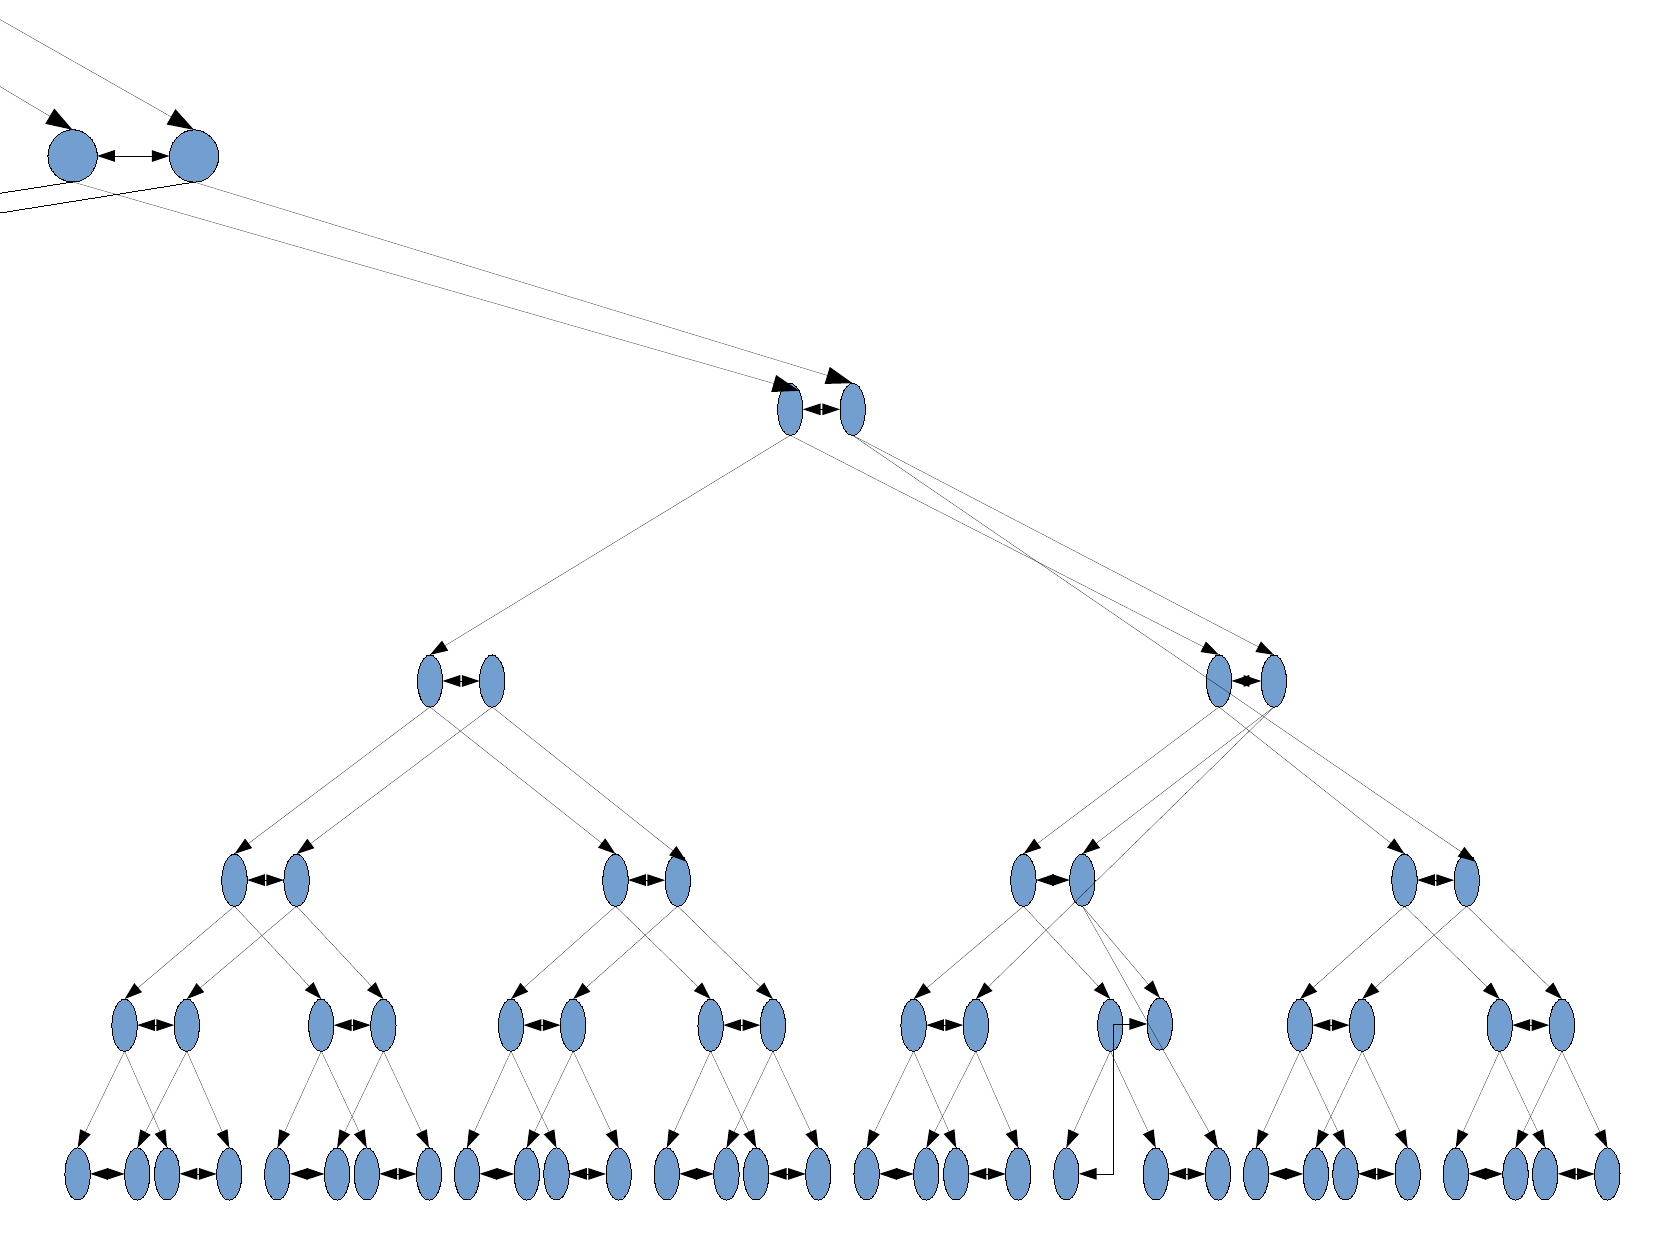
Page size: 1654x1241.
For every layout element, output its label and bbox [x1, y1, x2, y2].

text_box [1395, 1147, 1421, 1201]
text_box [221, 854, 248, 906]
text_box [1005, 1148, 1031, 1201]
text_box [169, 129, 219, 182]
text_box [1010, 854, 1037, 906]
text_box [560, 999, 586, 1052]
text_box [324, 1147, 350, 1201]
text_box [47, 129, 98, 182]
text_box [174, 999, 200, 1052]
text_box [1391, 854, 1418, 906]
text_box [760, 999, 786, 1051]
text_box [1076, 884, 1095, 907]
text_box [1487, 999, 1513, 1052]
text_box [543, 1147, 570, 1200]
text_box [498, 999, 524, 1051]
text_box [805, 1147, 831, 1201]
text_box [514, 1148, 540, 1201]
text_box [64, 1147, 91, 1200]
text_box [913, 1147, 939, 1201]
text_box [1205, 1148, 1231, 1201]
text_box [840, 383, 866, 436]
text_box [111, 999, 138, 1052]
text_box [790, 383, 799, 390]
text_box [1053, 1147, 1079, 1200]
text_box [1332, 1147, 1359, 1200]
text_box [606, 1147, 632, 1201]
text_box [416, 1147, 442, 1201]
text_box [654, 1147, 680, 1200]
text_box [1287, 999, 1313, 1051]
text_box [602, 854, 629, 906]
text_box [354, 1147, 380, 1200]
text_box [1069, 854, 1096, 901]
text_box [1097, 999, 1123, 1052]
text_box [1206, 655, 1232, 693]
text_box [479, 654, 505, 707]
text_box [1114, 1025, 1123, 1050]
text_box [1143, 1147, 1169, 1200]
text_box [853, 1147, 880, 1200]
text_box [264, 1147, 290, 1200]
text_box [216, 1147, 242, 1201]
text_box [154, 1148, 180, 1200]
text_box [370, 999, 397, 1052]
text_box [1443, 1148, 1469, 1200]
text_box [308, 999, 334, 1052]
text_box [1147, 1025, 1162, 1051]
text_box [454, 1147, 480, 1200]
text_box [1502, 1147, 1529, 1201]
text_box [1261, 654, 1287, 708]
text_box [1532, 1148, 1558, 1200]
text_box [1454, 858, 1480, 906]
text_box [900, 999, 927, 1052]
text_box [283, 854, 310, 906]
text_box [743, 1148, 769, 1200]
text_box [124, 1147, 150, 1201]
text_box [1549, 999, 1575, 1051]
text_box [697, 999, 724, 1052]
text_box [713, 1147, 740, 1201]
text_box [1147, 997, 1173, 1049]
text_box [777, 391, 803, 435]
text_box [1243, 1147, 1269, 1200]
text_box [1594, 1147, 1621, 1201]
text_box [1303, 1148, 1329, 1201]
text_box [1349, 999, 1375, 1052]
text_box [1206, 678, 1230, 707]
text_box [963, 999, 989, 1052]
text_box [943, 1148, 969, 1200]
text_box [417, 655, 443, 707]
text_box [665, 857, 691, 906]
